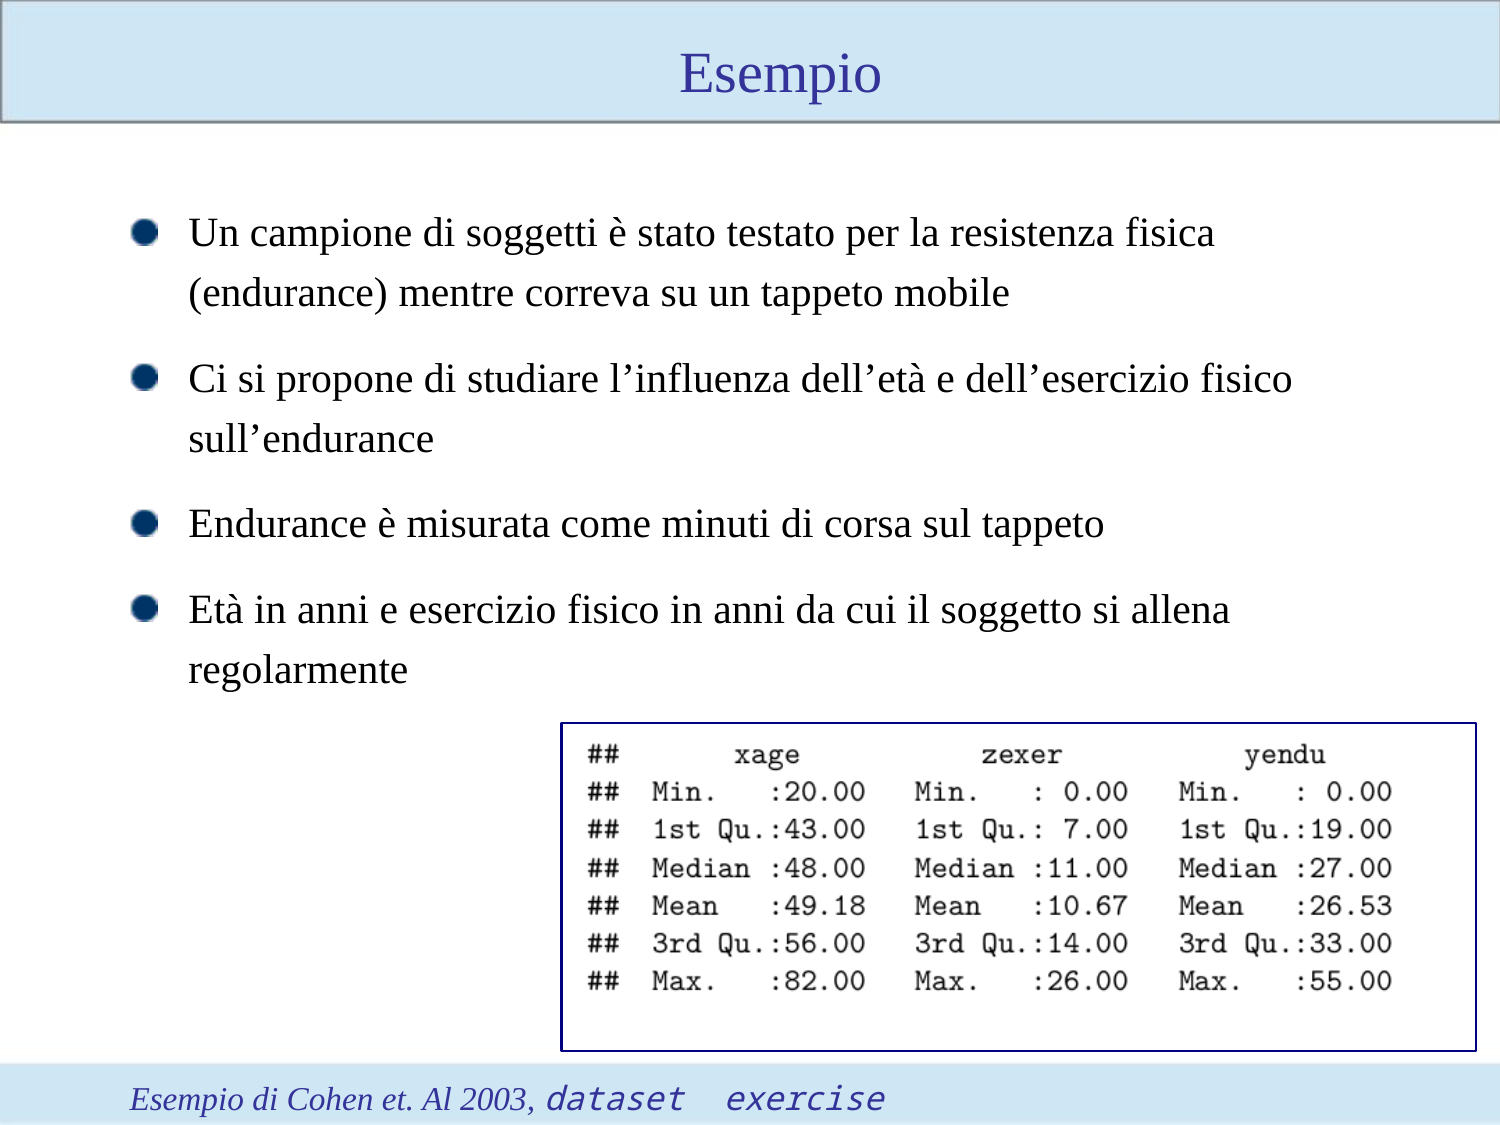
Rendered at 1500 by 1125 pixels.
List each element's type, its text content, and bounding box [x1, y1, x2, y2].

text_box Esempio di Cohen et. Al 2003, dataset exercise [0, 1070, 1013, 1125]
picture [0, 0, 1500, 1125]
title Esempio [249, 21, 1313, 117]
text_box Un campione di soggetti è stato testato per la resistenza fisica (endurance) mentre correva su un tappeto mobile Ci si propone di studiare l’influenza dell’età e dell’esercizio fisico sull’endurance Endurance è misurata come minuti di corsa sul tappeto Età in anni e esercizio fisico in anni da cui il soggetto si allena regolarmente [112, 187, 1413, 700]
